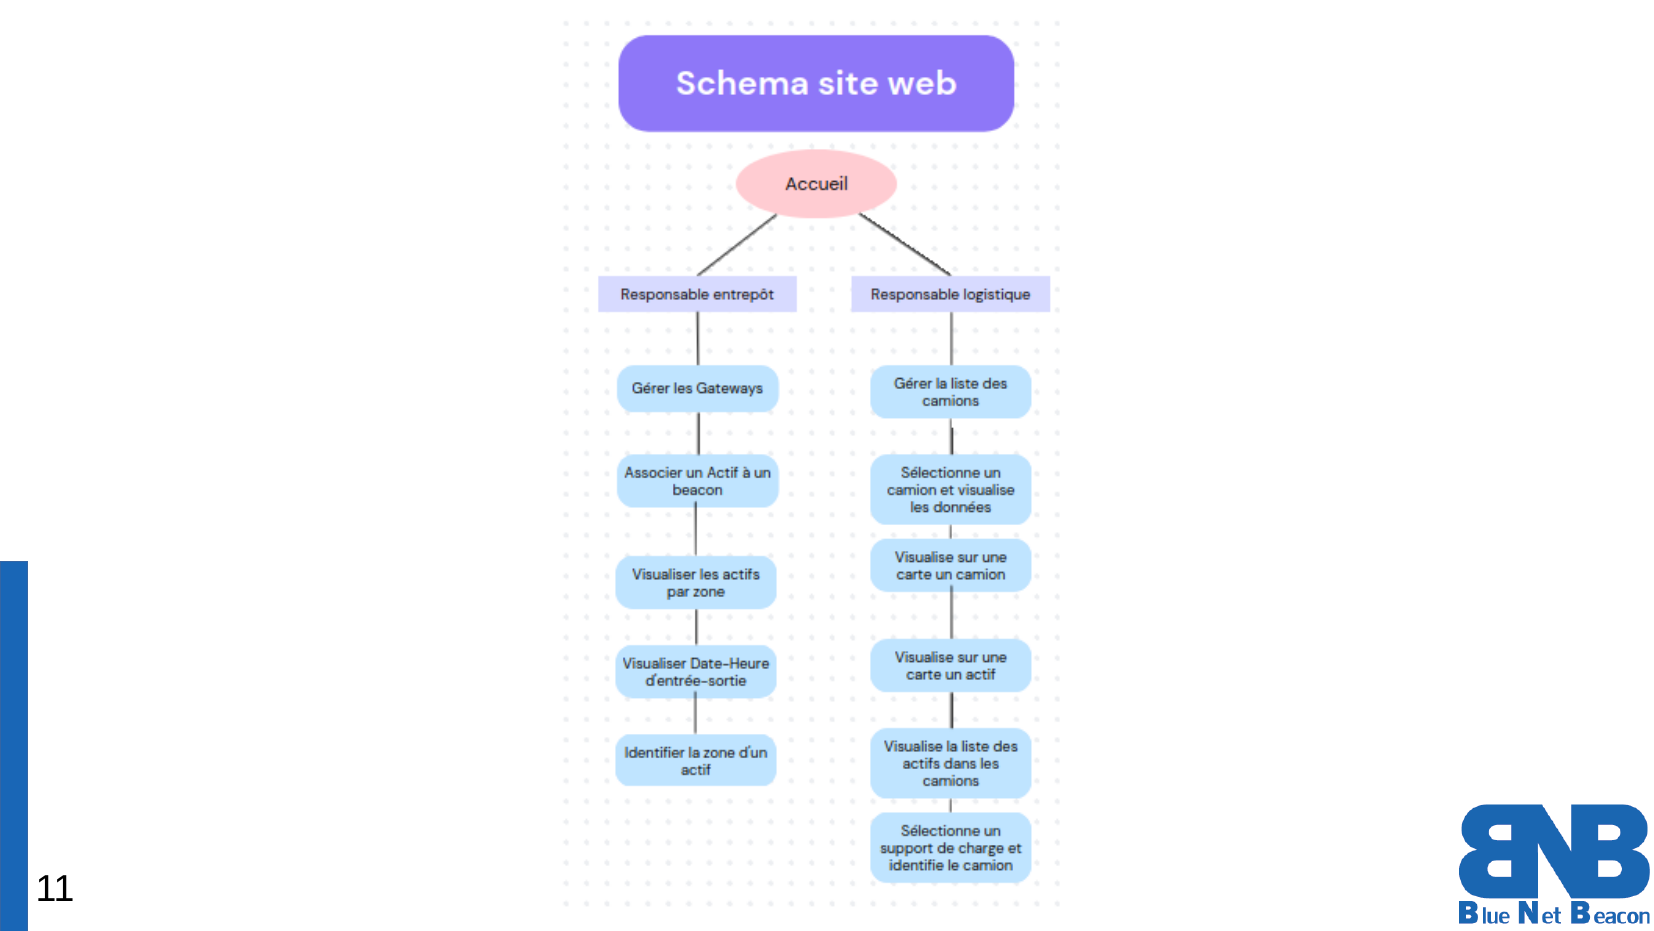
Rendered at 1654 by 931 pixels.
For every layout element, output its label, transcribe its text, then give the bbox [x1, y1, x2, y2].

picture [1459, 797, 1650, 930]
text_box <numéro> [20, 860, 650, 931]
text_box [0, 561, 28, 931]
picture [561, 12, 1063, 916]
